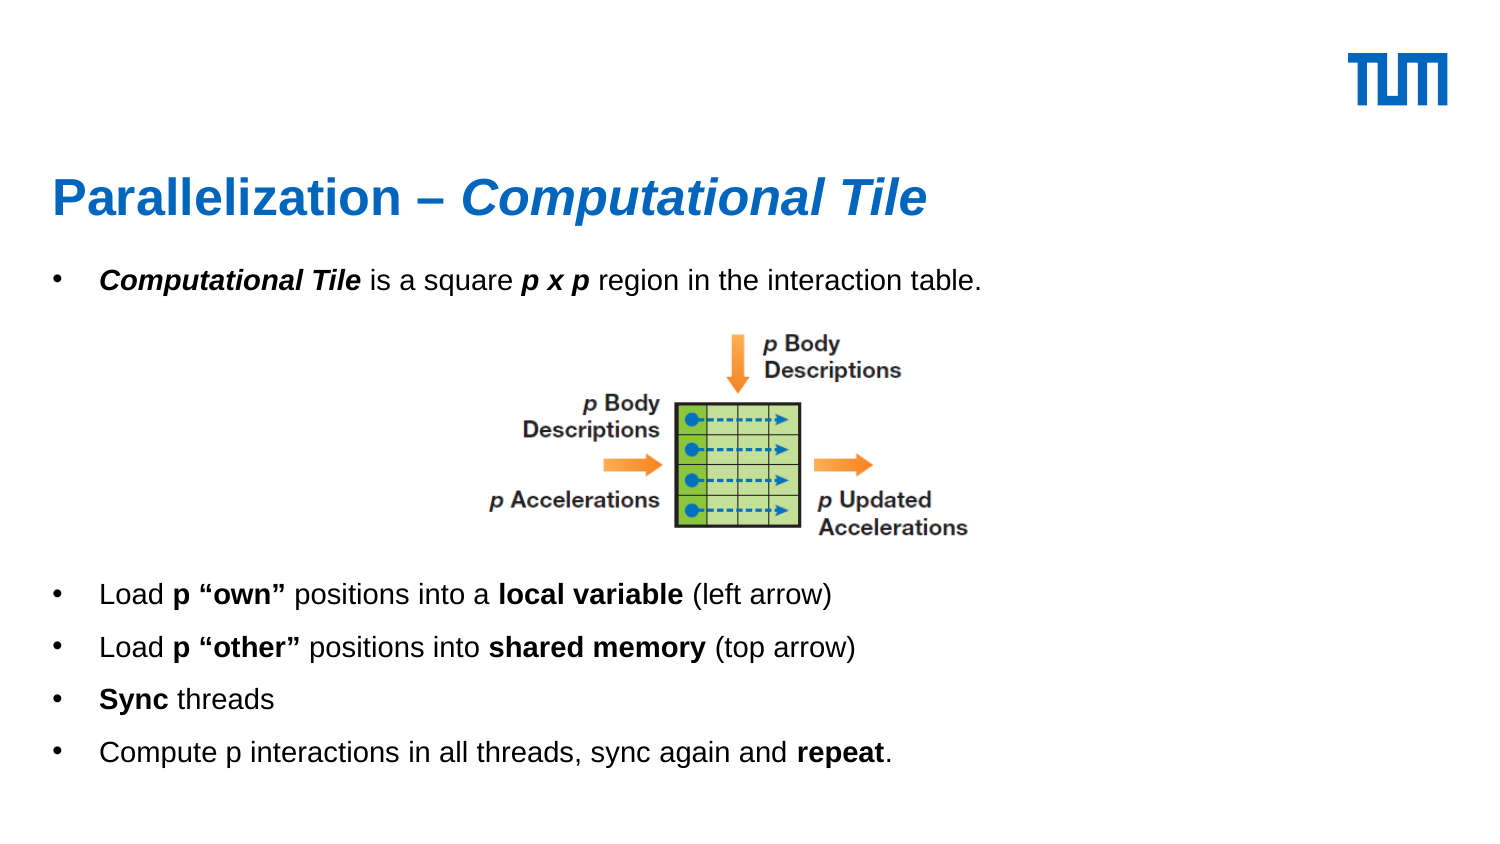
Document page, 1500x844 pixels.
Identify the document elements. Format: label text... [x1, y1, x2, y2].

picture [442, 296, 989, 547]
list Computational Tile is a square p x p region in the interaction table. Load p “own” positions into a local variable (left arrow) Load p “other” positions into shared memory (top arrow) Sync threads Compute p interactions in all threads, sync again and repeat. [52, 243, 1449, 793]
title Parallelization – Computational Tile [52, 159, 1449, 223]
